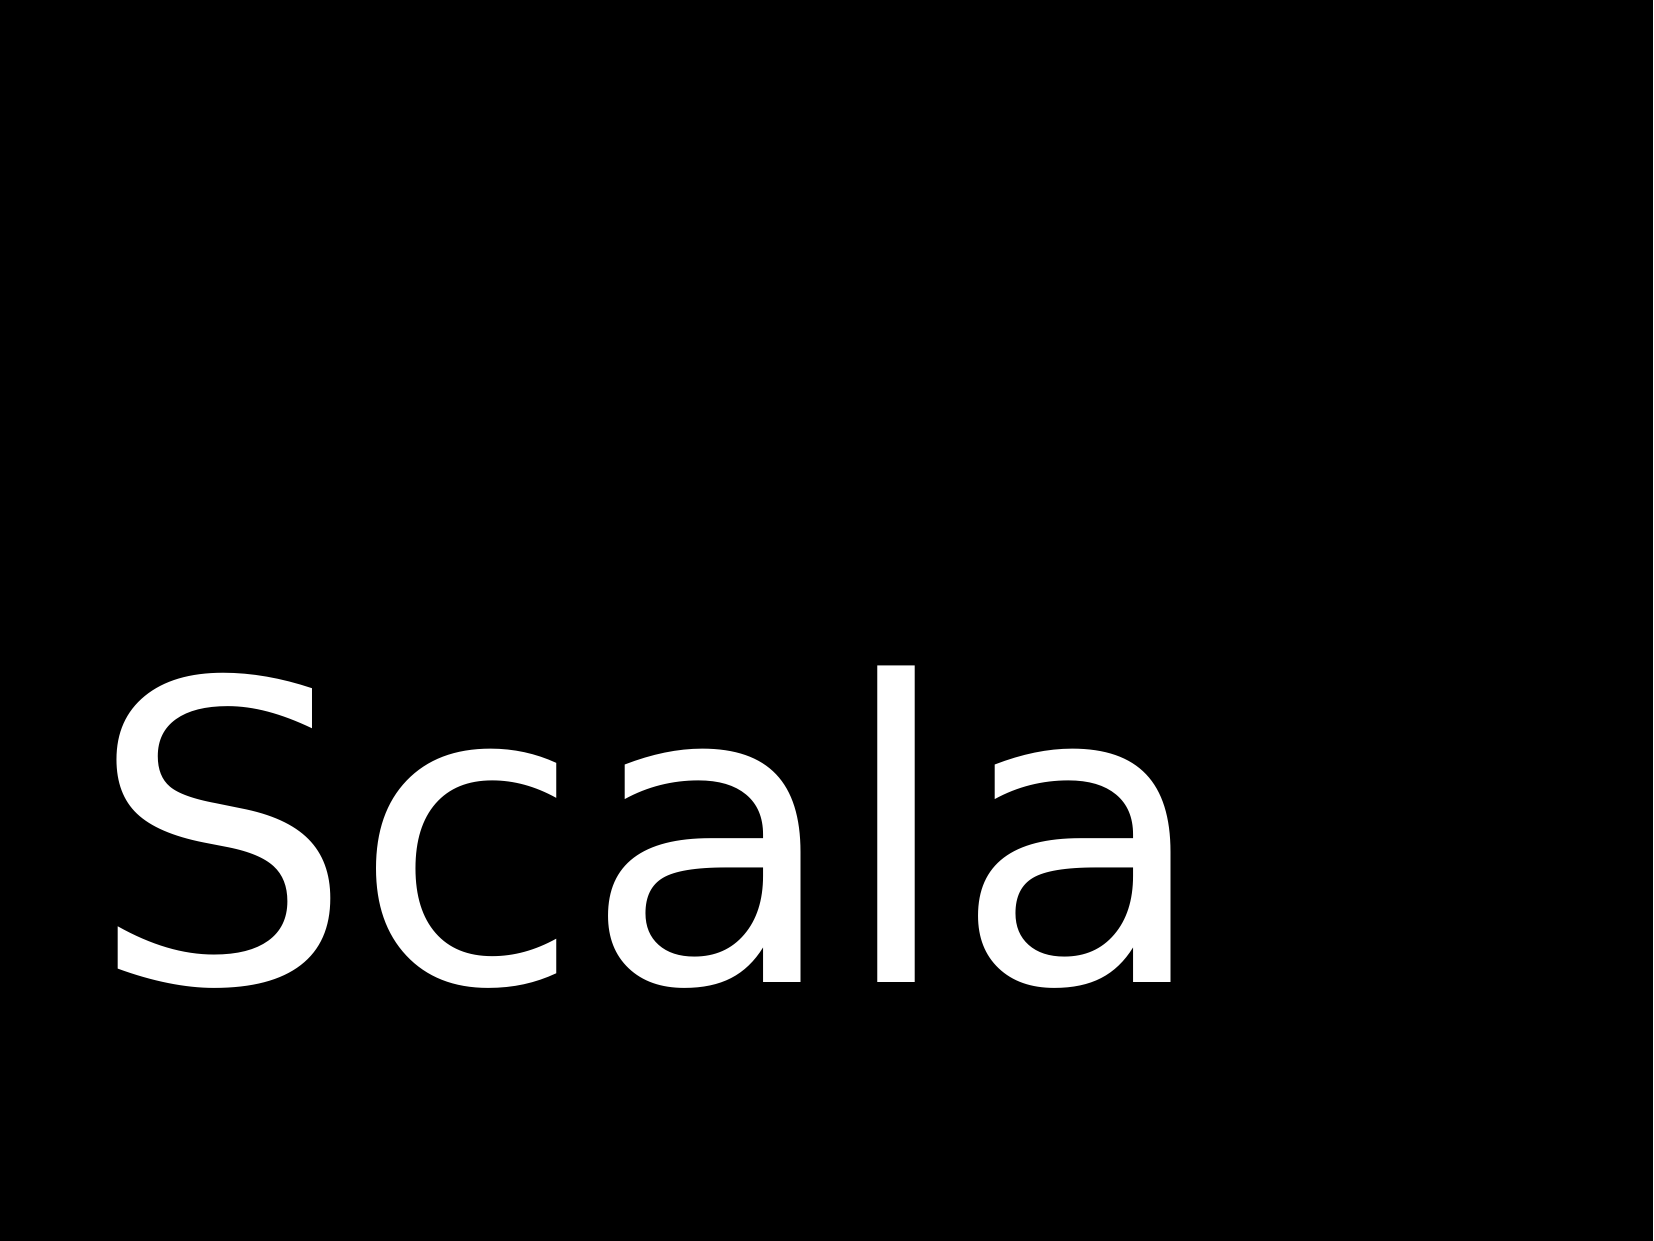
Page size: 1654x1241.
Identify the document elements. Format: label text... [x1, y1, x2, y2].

text_box Scala [75, 588, 1264, 1089]
